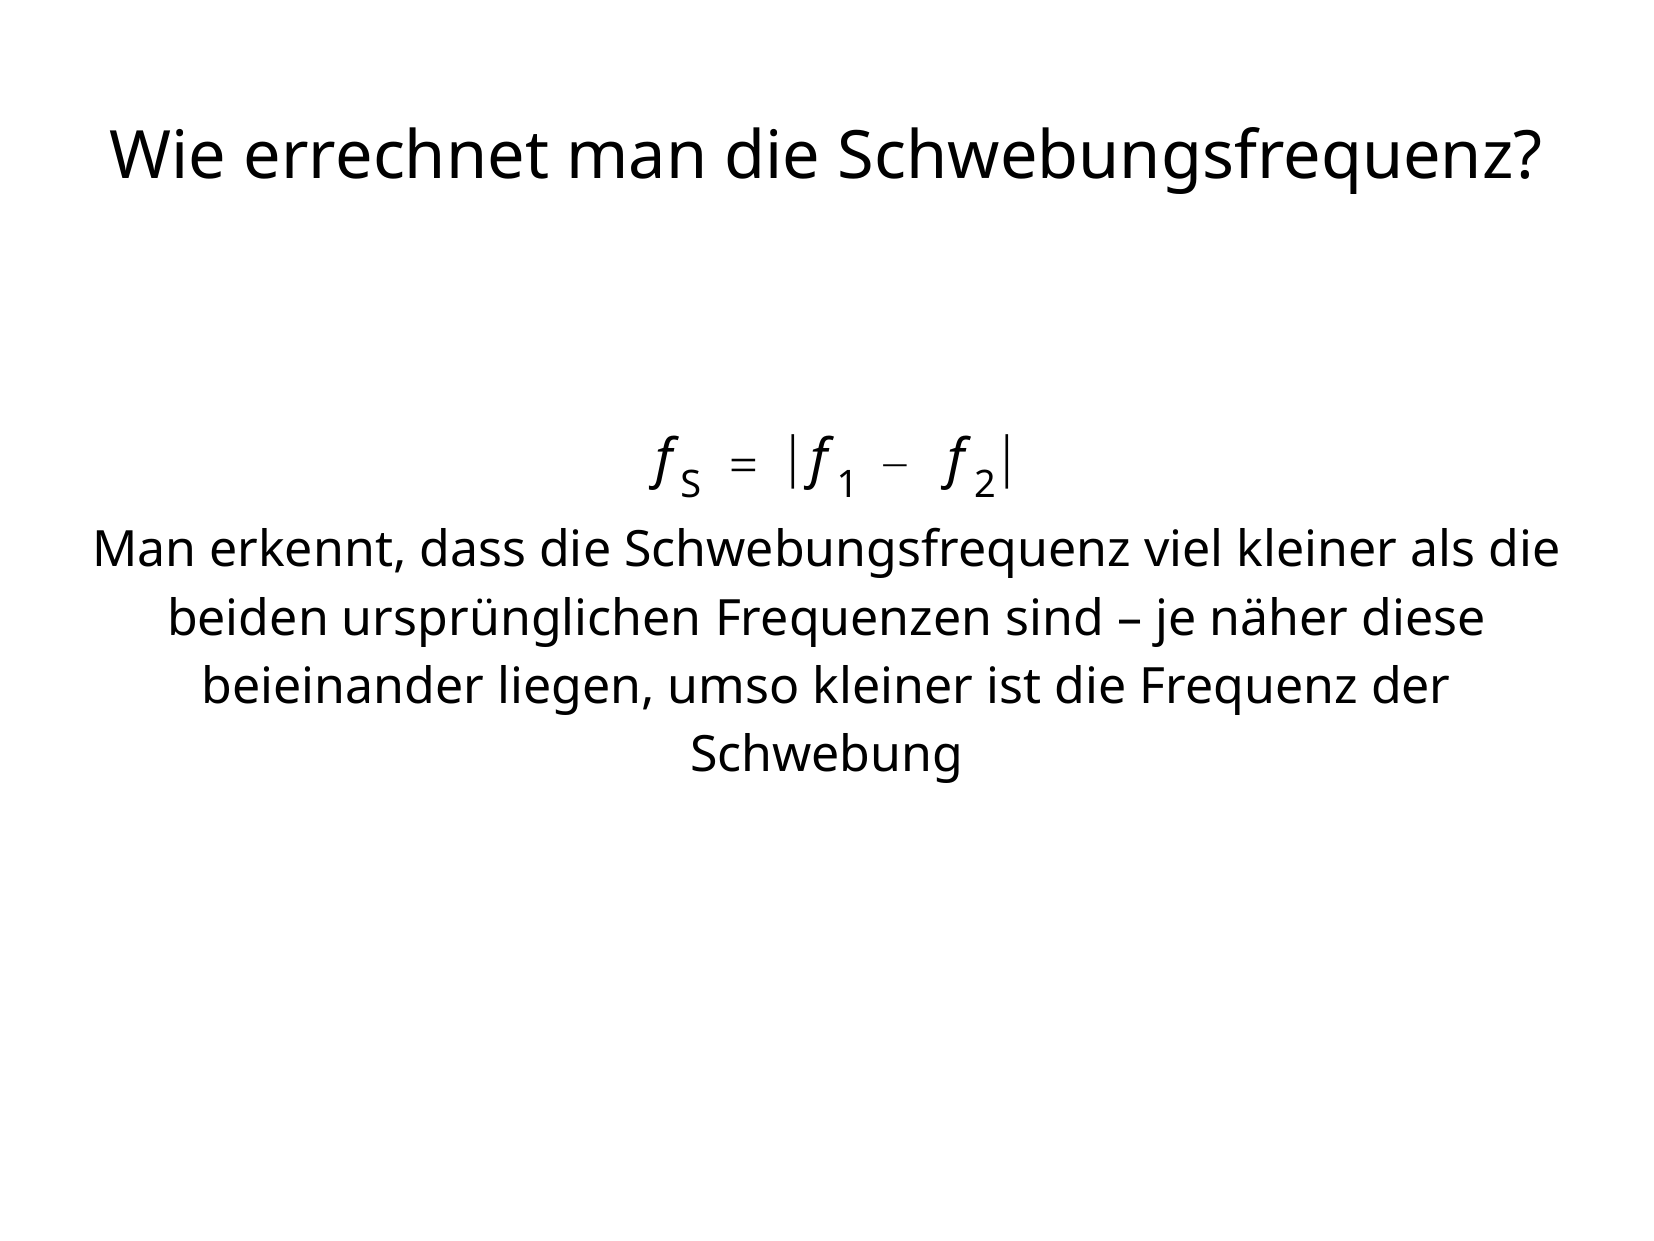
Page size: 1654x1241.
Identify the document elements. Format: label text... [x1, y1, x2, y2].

chart [638, 425, 1016, 508]
subtitle Man erkennt, dass die Schwebungsfrequenz viel kleiner als die beiden ursprünglichen Frequenzen sind – je näher diese beieinander liegen, umso kleiner ist die Frequenz der Schwebung [82, 290, 1571, 1010]
title Wie errechnet man die Schwebungsfrequenz? [82, 49, 1571, 257]
